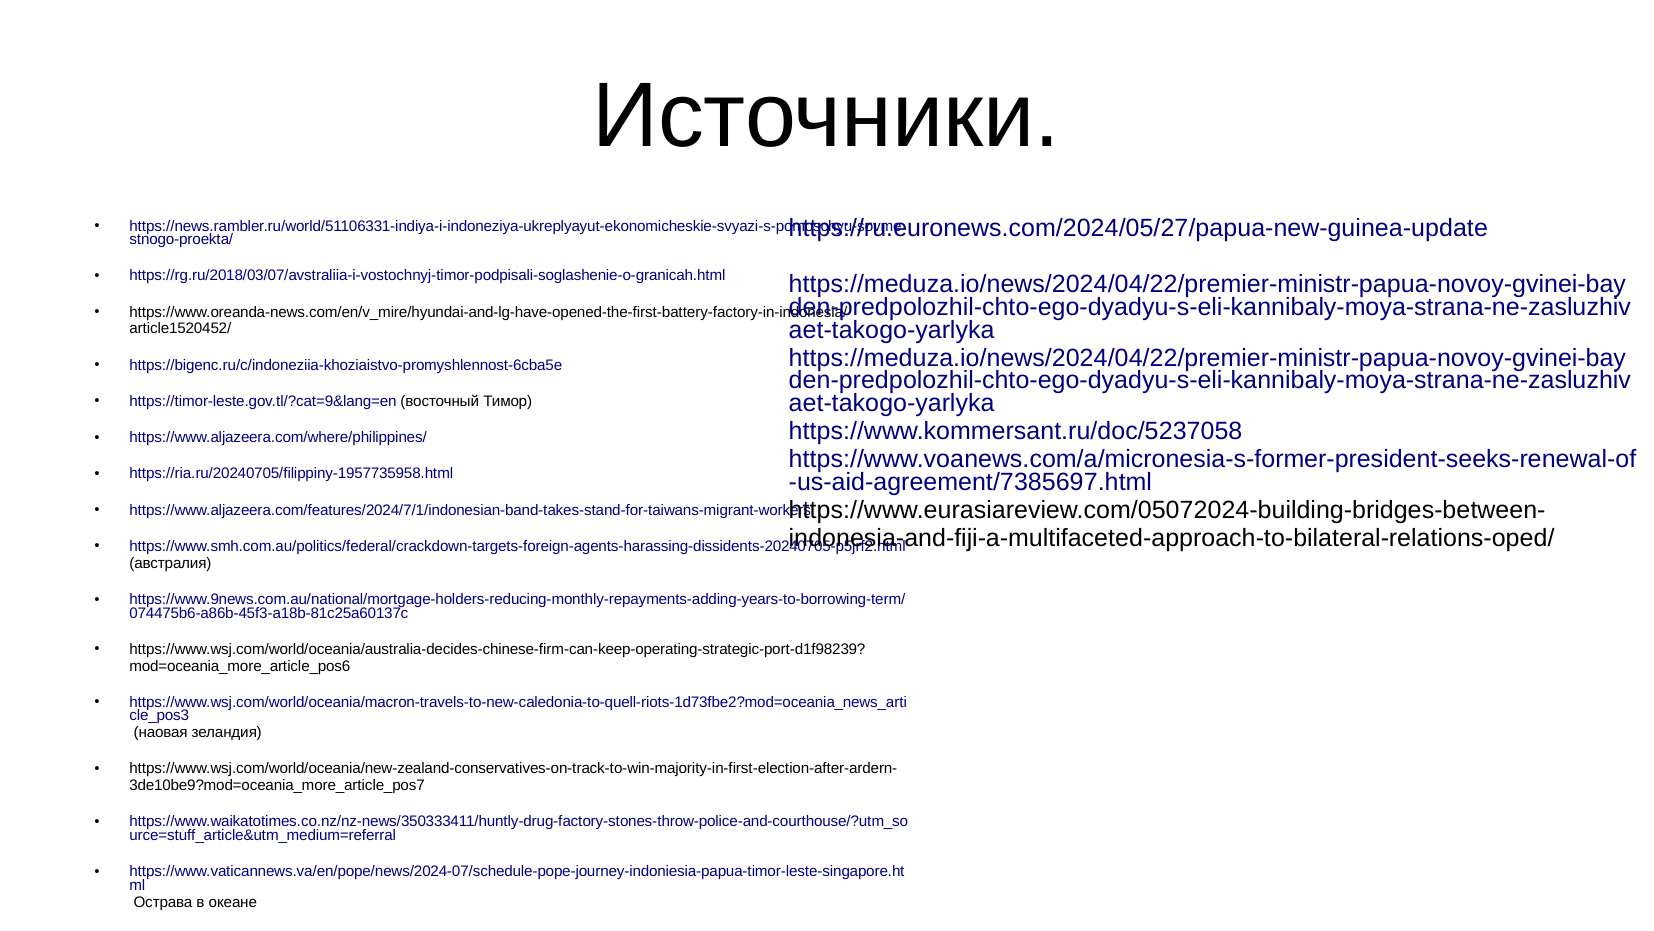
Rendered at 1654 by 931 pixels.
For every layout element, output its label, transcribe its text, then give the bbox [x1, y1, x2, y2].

text_box https://ru.euronews.com/2024/05/27/papua-new-guinea-update https://meduza.io/news/2024/04/22/premier-ministr-papua-novoy-gvinei-bayden-predpolozhil-chto-ego-dyadyu-s-eli-kannibaly-moya-strana-ne-zasluzhivaet-takogo-yarlyka https://meduza.io/news/2024/04/22/premier-ministr-papua-novoy-gvinei-bayden-predpolozhil-chto-ego-dyadyu-s-eli-kannibaly-moya-strana-ne-zasluzhivaet-takogo-yarlyka https://www.kommersant.ru/doc/5237058 https://www.voanews.com/a/micronesia-s-former-president-seeks-renewal-of-us-aid-agreement/7385697.html https://www.eurasiareview.com/05072024-building-bridges-between-indonesia-and-fiji-a-multifaceted-approach-to-bilateral-relations-oped/ [774, 206, 1654, 720]
list https://news.rambler.ru/world/51106331-indiya-i-indoneziya-ukreplyayut-ekonomicheskie-svyazi-s-pomoschyu-sovmestnogo-proekta/ https://rg.ru/2018/03/07/avstraliia-i-vostochnyj-timor-podpisali-soglashenie-o-granicah.html https://www.oreanda-news.com/en/v_mire/hyundai-and-lg-have-opened-the-first-battery-factory-in-indonesia/article1520452/ https://bigenc.ru/c/indoneziia-khoziaistvo-promyshlennost-6cba5e https://timor-leste.gov.tl/?cat=9&lang=en (восточный Тимор) https://www.aljazeera.com/where/philippines/ https://ria.ru/20240705/filippiny-1957735958.html https://www.aljazeera.com/features/2024/7/1/indonesian-band-takes-stand-for-taiwans-migrant-workers https://www.smh.com.au/politics/federal/crackdown-targets-foreign-agents-harassing-dissidents-20240705-p5jrf2.html (австралия) https://www.9news.com.au/national/mortgage-holders-reducing-monthly-repayments-adding-years-to-borrowing-term/074475b6-a86b-45f3-a18b-81c25a60137c https://www.wsj.com/world/oceania/australia-decides-chinese-firm-can-keep-operating-strategic-port-d1f98239?mod=oceania_more_article_pos6 https://www.wsj.com/world/oceania/macron-travels-to-new-caledonia-to-quell-riots-1d73fbe2?mod=oceania_news_article_pos3 (наовая зеландия) https://www.wsj.com/world/oceania/new-zealand-conservatives-on-track-to-win-majority-in-first-election-after-ardern-3de10be9?mod=oceania_more_article_pos7 https://www.waikatotimes.co.nz/nz-news/350333411/huntly-drug-factory-stones-throw-police-and-courthouse/?utm_source=stuff_article&utm_medium=referral https://www.vaticannews.va/en/pope/news/2024-07/schedule-pope-journey-indoniesia-papua-timor-leste-singapore.html Острава в океане [82, 217, 908, 846]
title Источники. [82, 37, 1571, 193]
